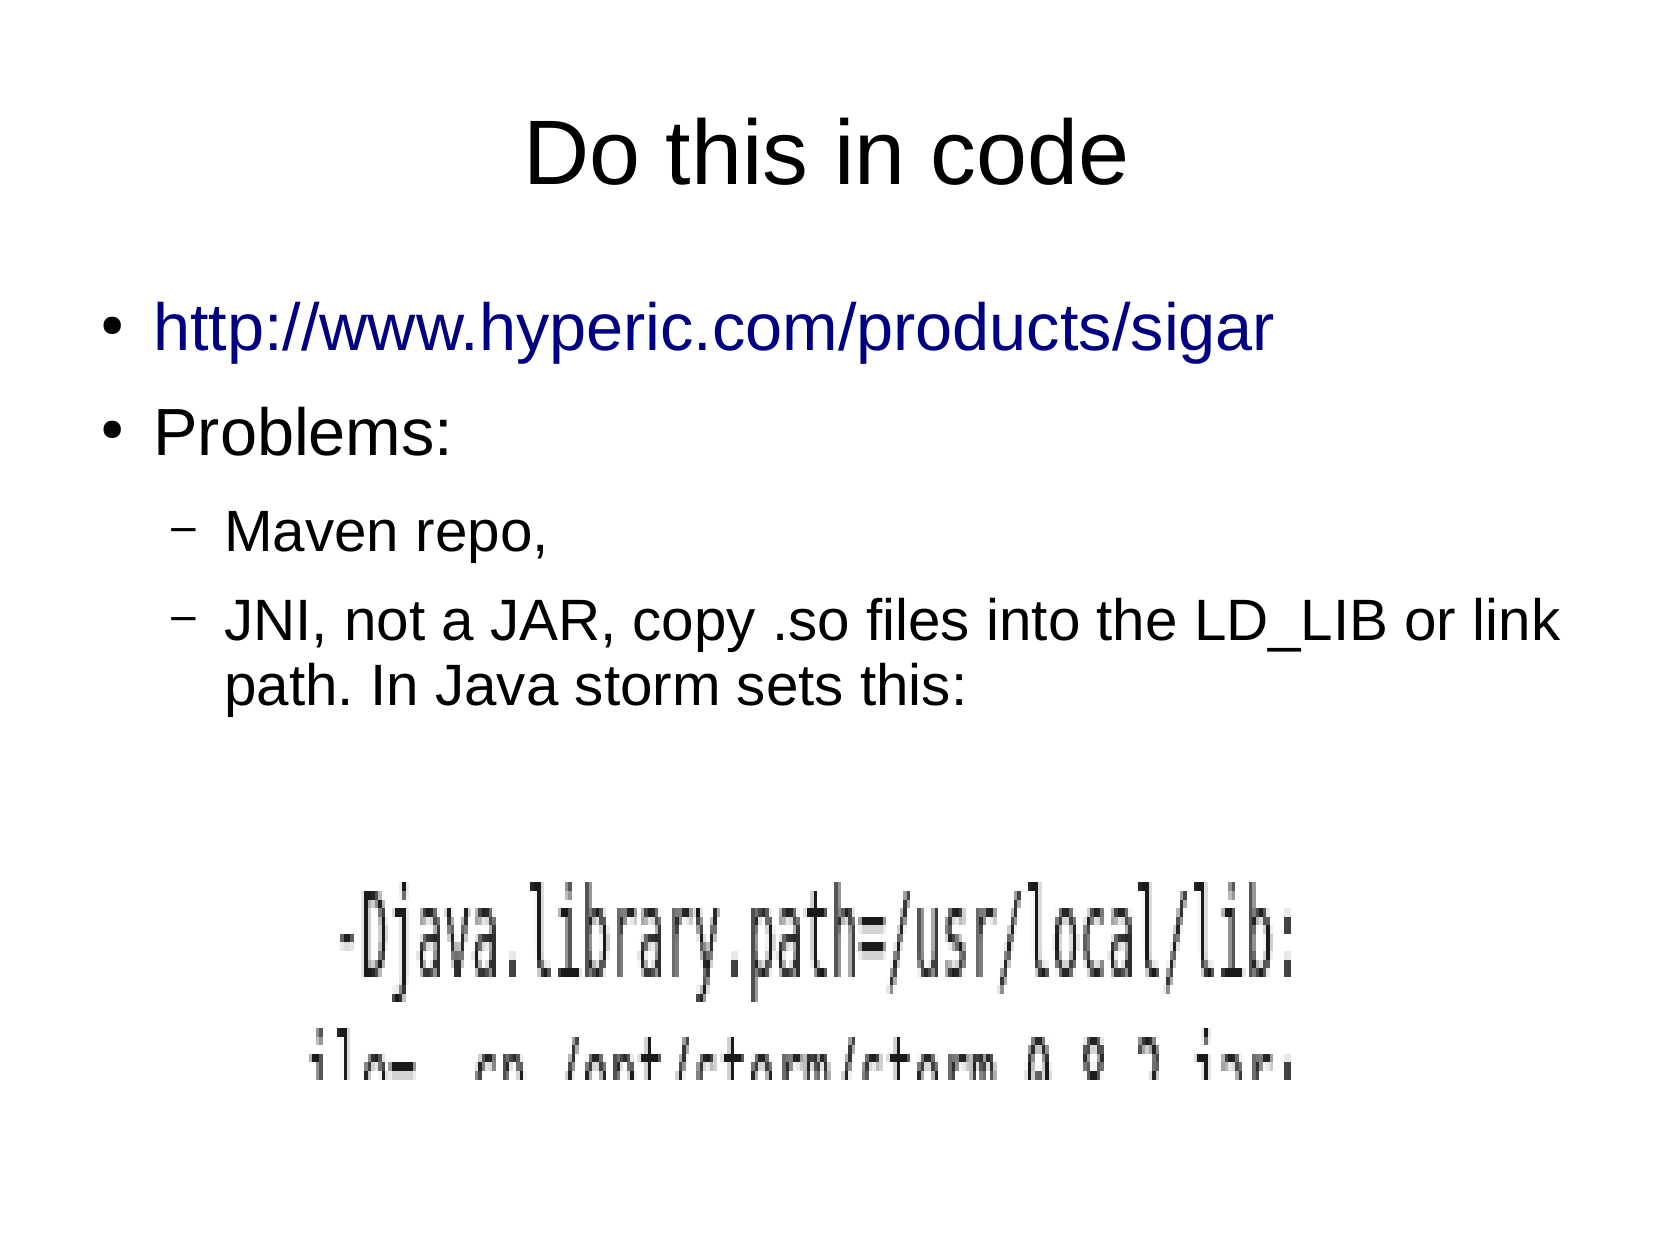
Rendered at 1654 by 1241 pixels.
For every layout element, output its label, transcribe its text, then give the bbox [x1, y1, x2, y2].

title Do this in code [82, 49, 1571, 257]
picture [306, 763, 1291, 1081]
list http://www.hyperic.com/products/sigar Problems: Maven repo, JNI, not a JAR, copy .so files into the LD_LIB or link path. In Java storm sets this: [82, 290, 1571, 1010]
